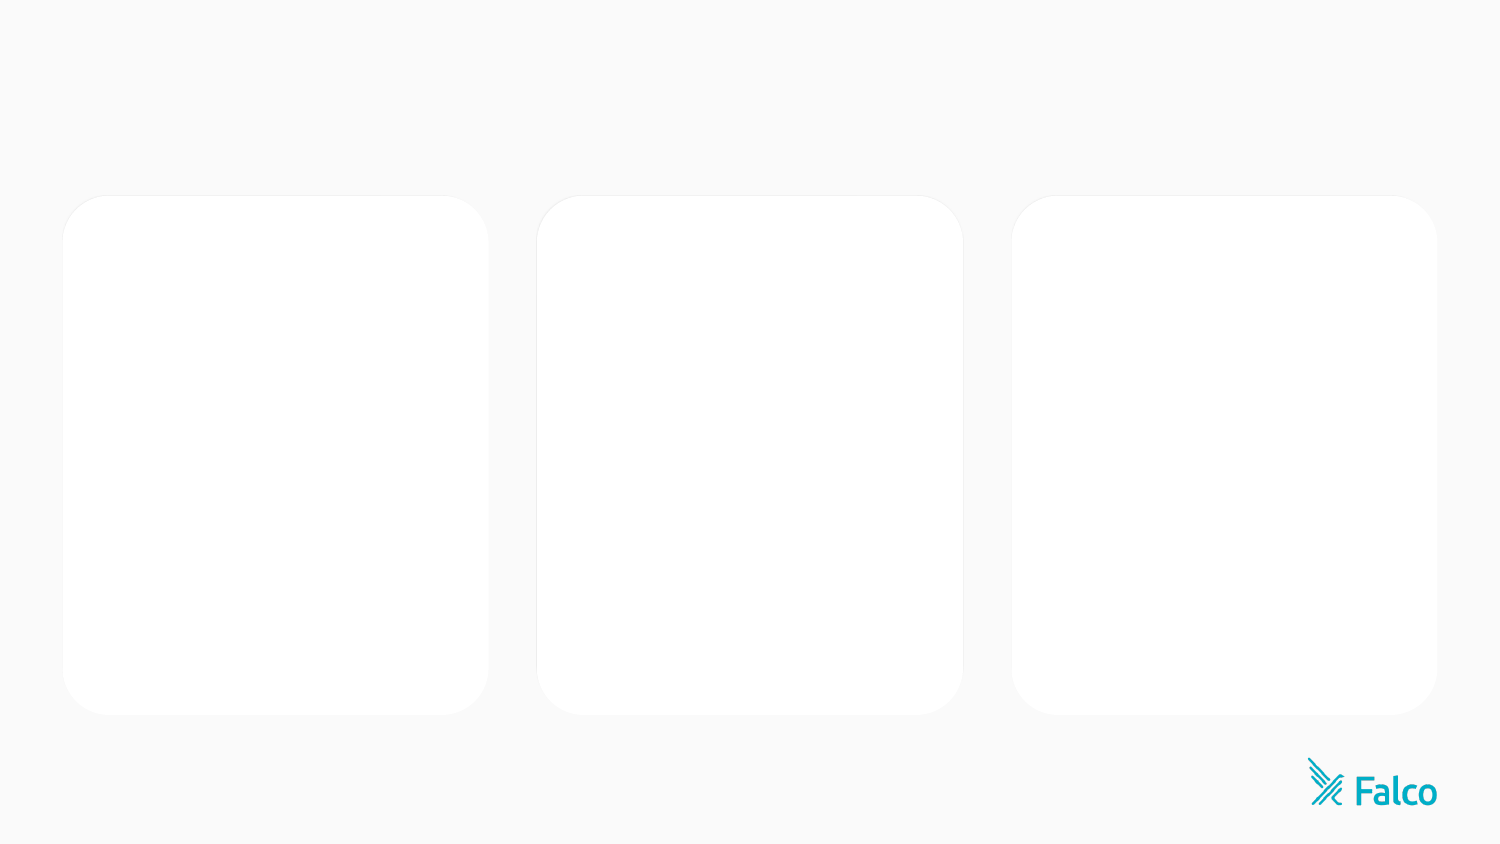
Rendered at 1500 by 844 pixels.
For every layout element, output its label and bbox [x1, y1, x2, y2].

picture [1306, 756, 1438, 807]
